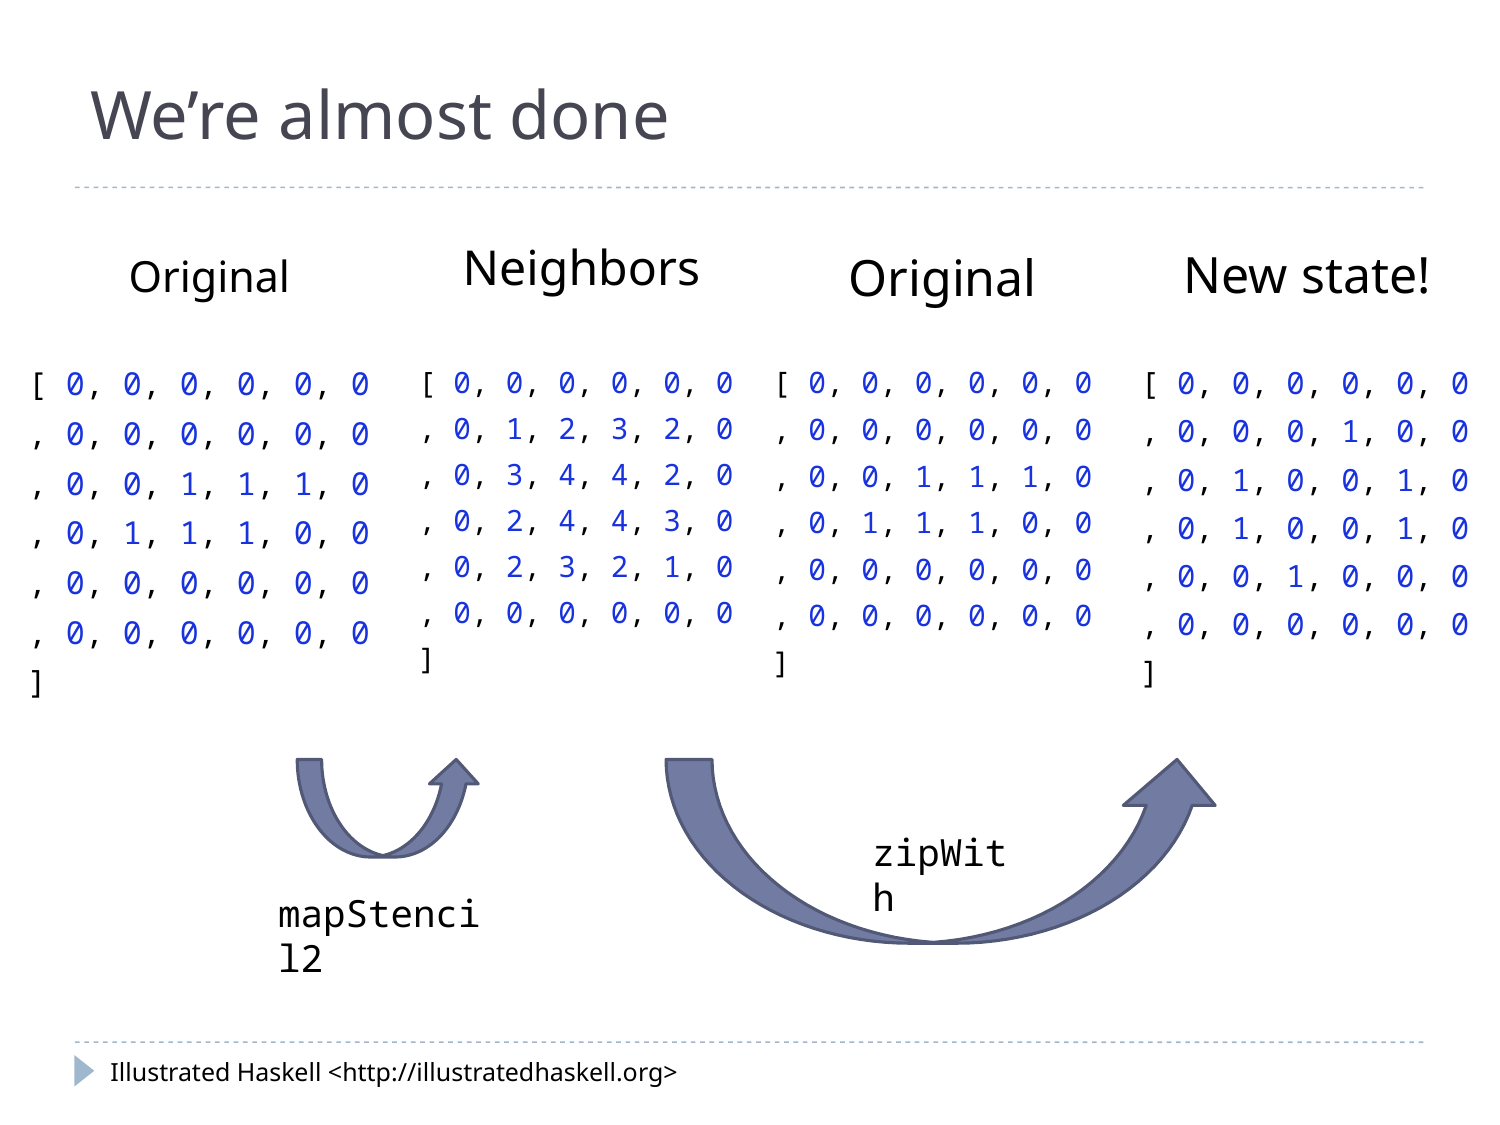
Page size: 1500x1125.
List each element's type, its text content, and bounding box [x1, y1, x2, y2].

list [ 0, 0, 0, 0, 0, 0 , 0, 0, 0, 0, 0, 0 , 0, 0, 1, 1, 1, 0 , 0, 1, 1, 1, 0, 0 , 0, 0, 0, 0, 0, 0 , 0, 0, 0, 0, 0, 0 ] [757, 356, 1128, 693]
text_box mapStencil2 [263, 881, 515, 943]
list New state! [1167, 236, 1448, 315]
list Neighbors [441, 236, 722, 315]
title We’re almost done [75, 37, 1426, 188]
list Original [68, 241, 350, 309]
text_box [666, 759, 1216, 944]
text_box [297, 759, 479, 858]
list [ 0, 0, 0, 0, 0, 0 , 0, 0, 0, 0, 0, 0 , 0, 0, 1, 1, 1, 0 , 0, 1, 1, 1, 0, 0 , 0, 0, 0, 0, 0, 0 , 0, 0, 0, 0, 0, 0 ] [12, 356, 406, 711]
list [ 0, 0, 0, 0, 0, 0 , 0, 0, 0, 1, 0, 0 , 0, 1, 0, 0, 1, 0 , 0, 1, 0, 0, 1, 0 , 0, 0, 1, 0, 0, 0 , 0, 0, 0, 0, 0, 0 ] [1125, 356, 1490, 722]
list [ 0, 0, 0, 0, 0, 0 , 0, 1, 2, 3, 2, 0 , 0, 3, 4, 4, 2, 0 , 0, 2, 4, 4, 3, 0 , 0, 2, 3, 2, 1, 0 , 0, 0, 0, 0, 0, 0 ] [406, 356, 757, 691]
list Original [802, 237, 1083, 314]
text_box zipWith [857, 821, 1032, 882]
